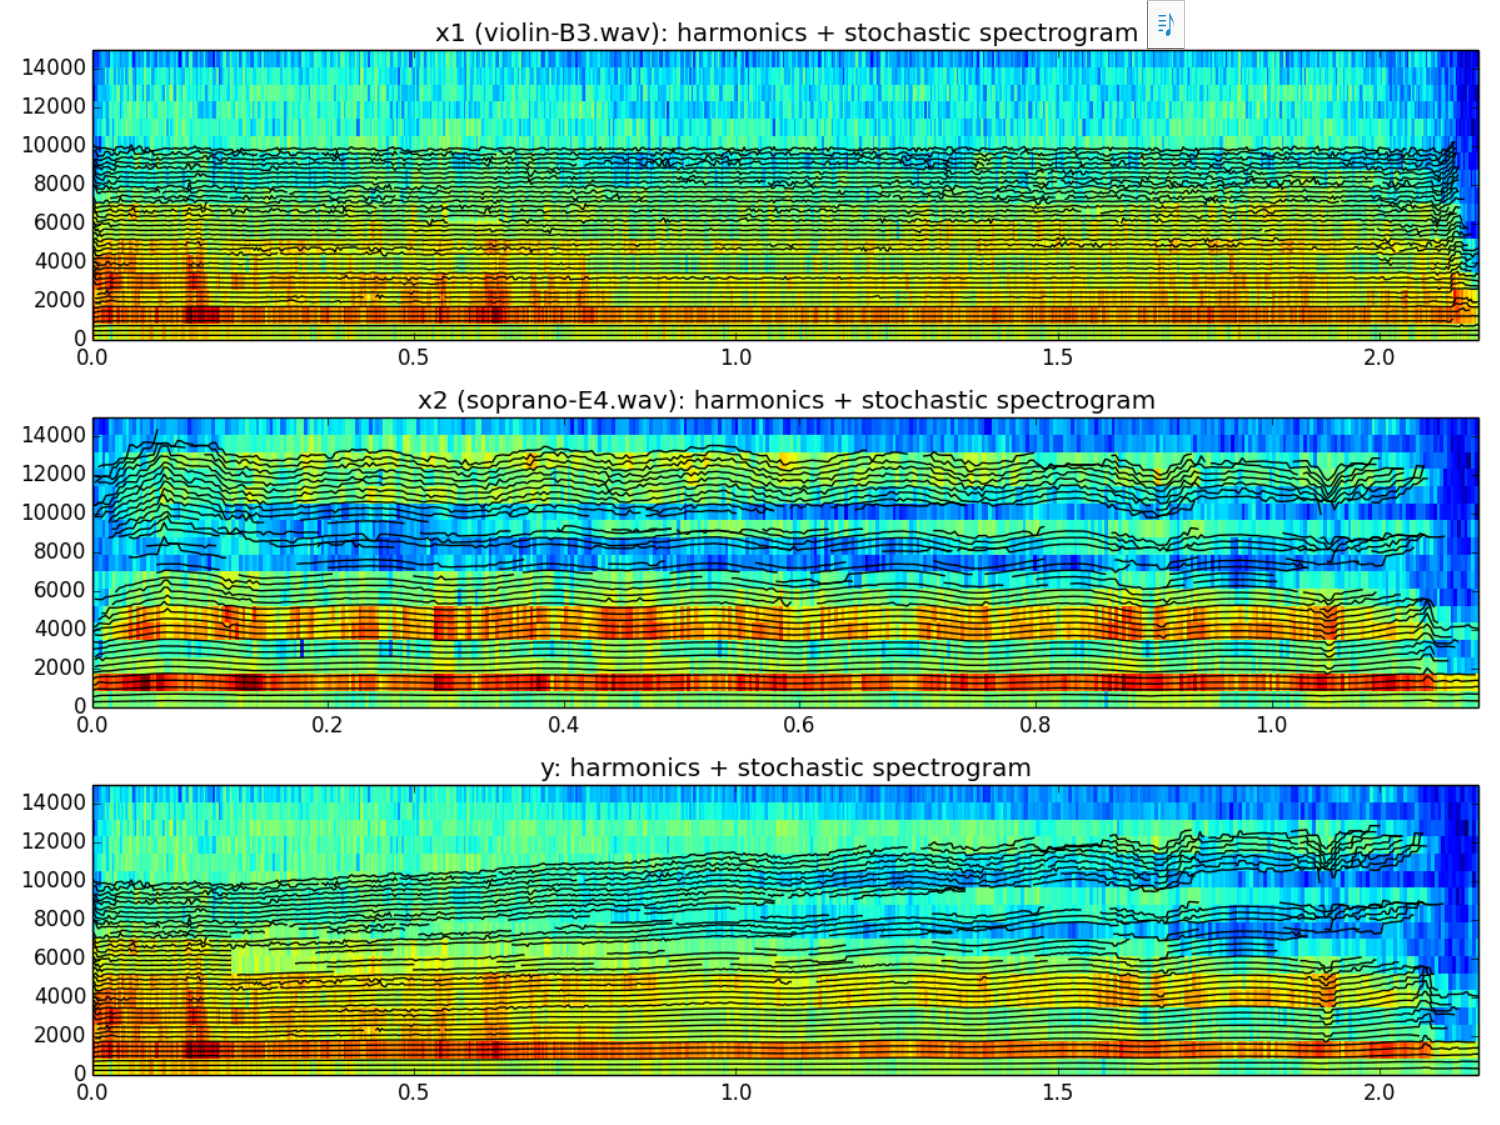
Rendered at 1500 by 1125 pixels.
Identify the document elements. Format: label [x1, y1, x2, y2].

picture [0, 0, 1500, 1125]
text_box [1146, 0, 1186, 50]
